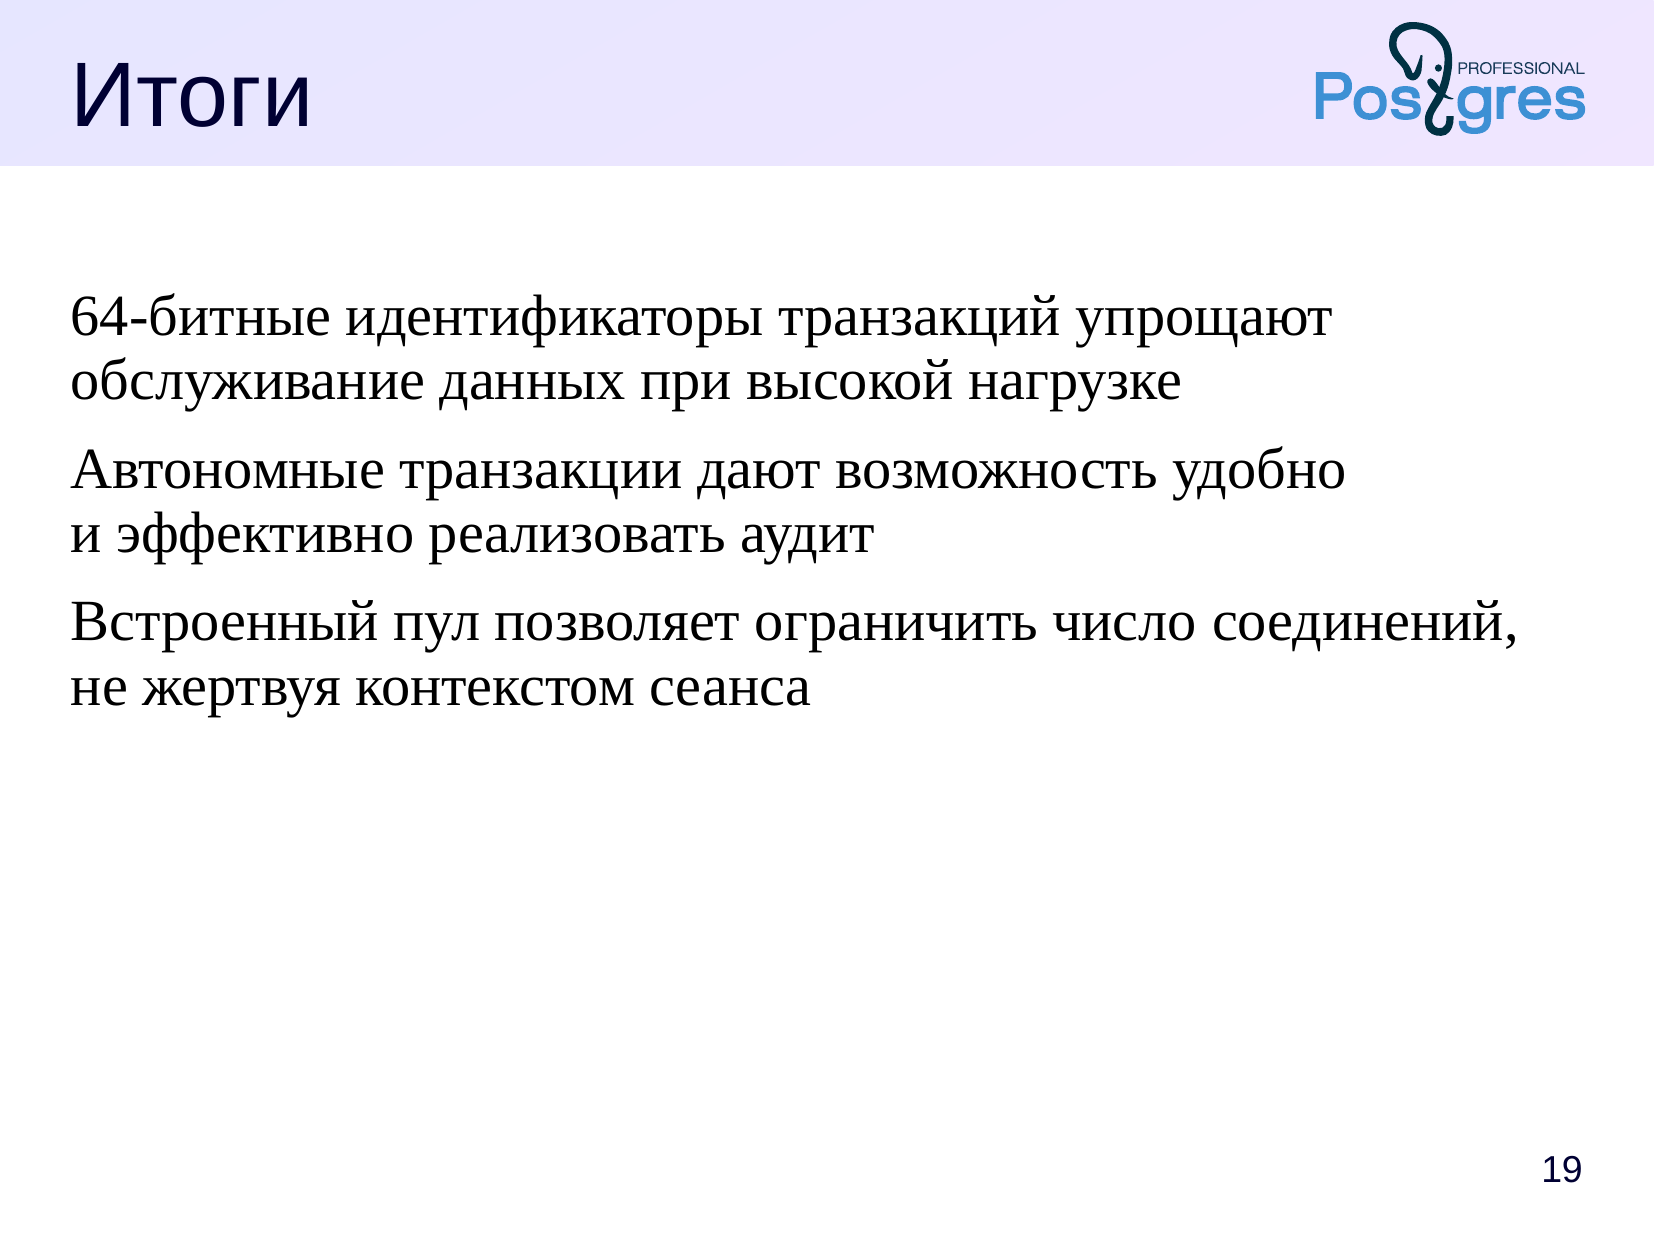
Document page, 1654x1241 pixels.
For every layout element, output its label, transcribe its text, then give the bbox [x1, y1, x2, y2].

list 64-битные идентификаторы транзакций упрощают обслуживание данных при высокой нагрузке Автономные транзакции дают возможность удобно и эффективно реализовать аудит Встроенный пул позволяет ограничить число соединений, не жертвуя контекстом сеанса [70, 283, 1583, 1134]
title Итоги [70, 43, 1241, 147]
